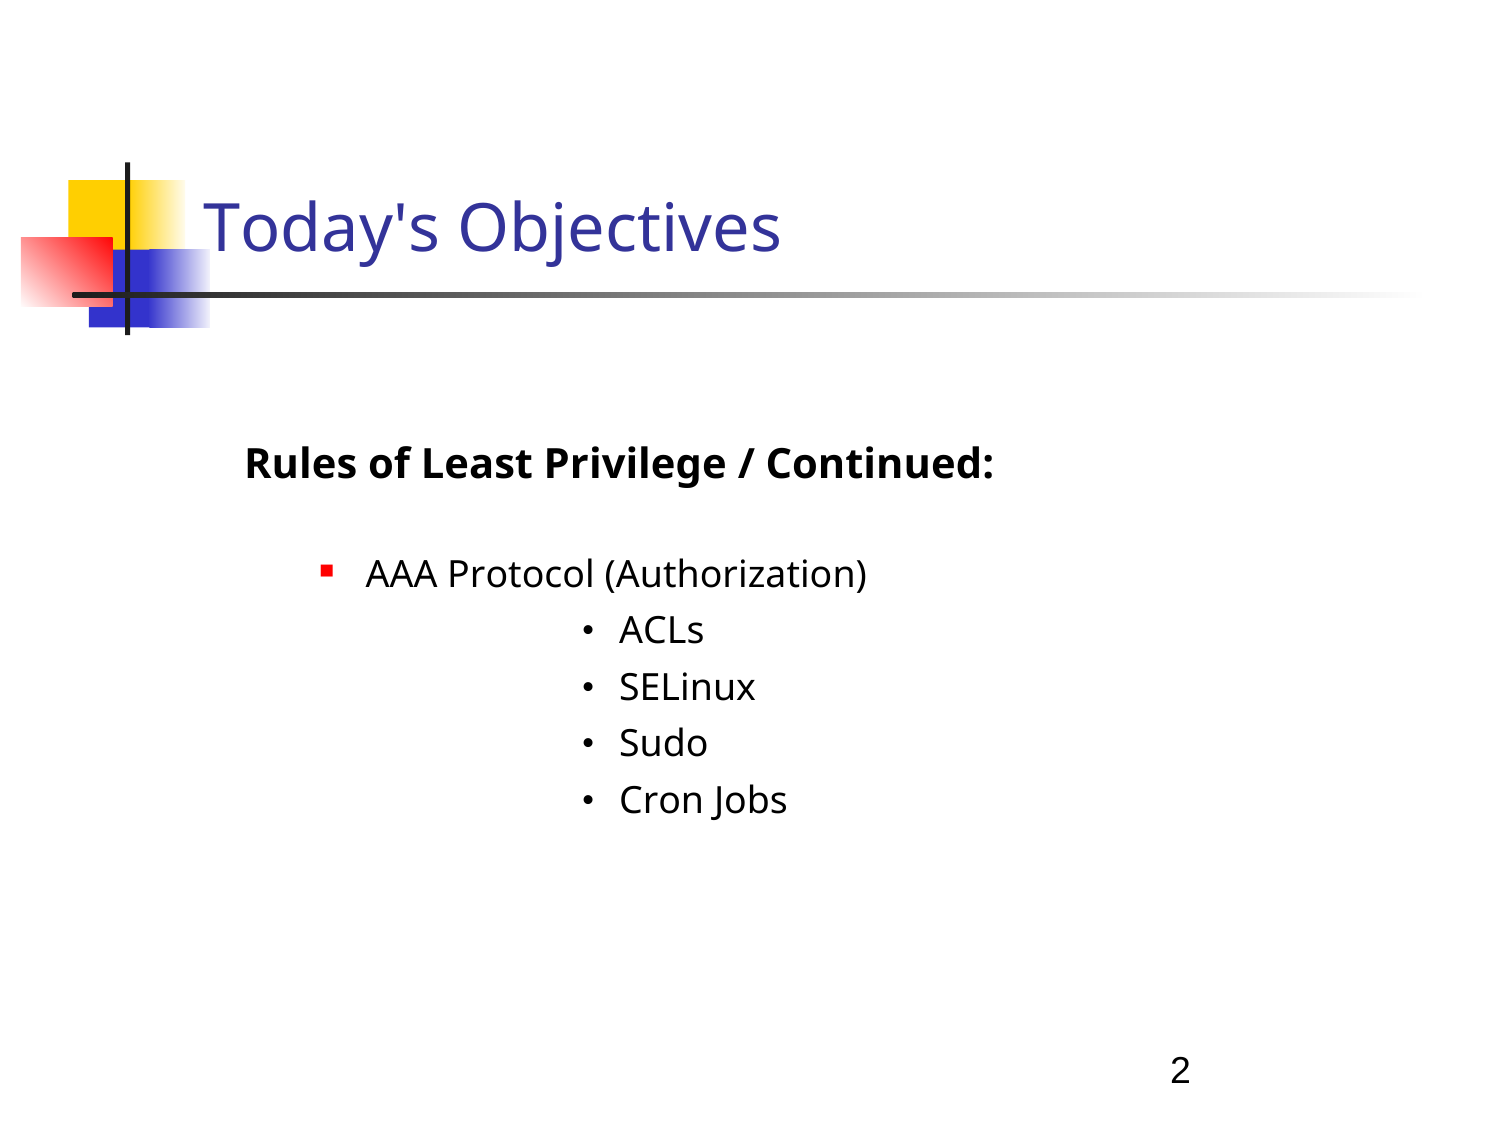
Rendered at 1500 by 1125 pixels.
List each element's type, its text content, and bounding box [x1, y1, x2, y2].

title Today's Objectives [188, 35, 1468, 276]
list Rules of Least Privilege / Continued: AAA Protocol (Authorization) ACLs SELinux Sudo Cron Jobs [229, 365, 1434, 1034]
